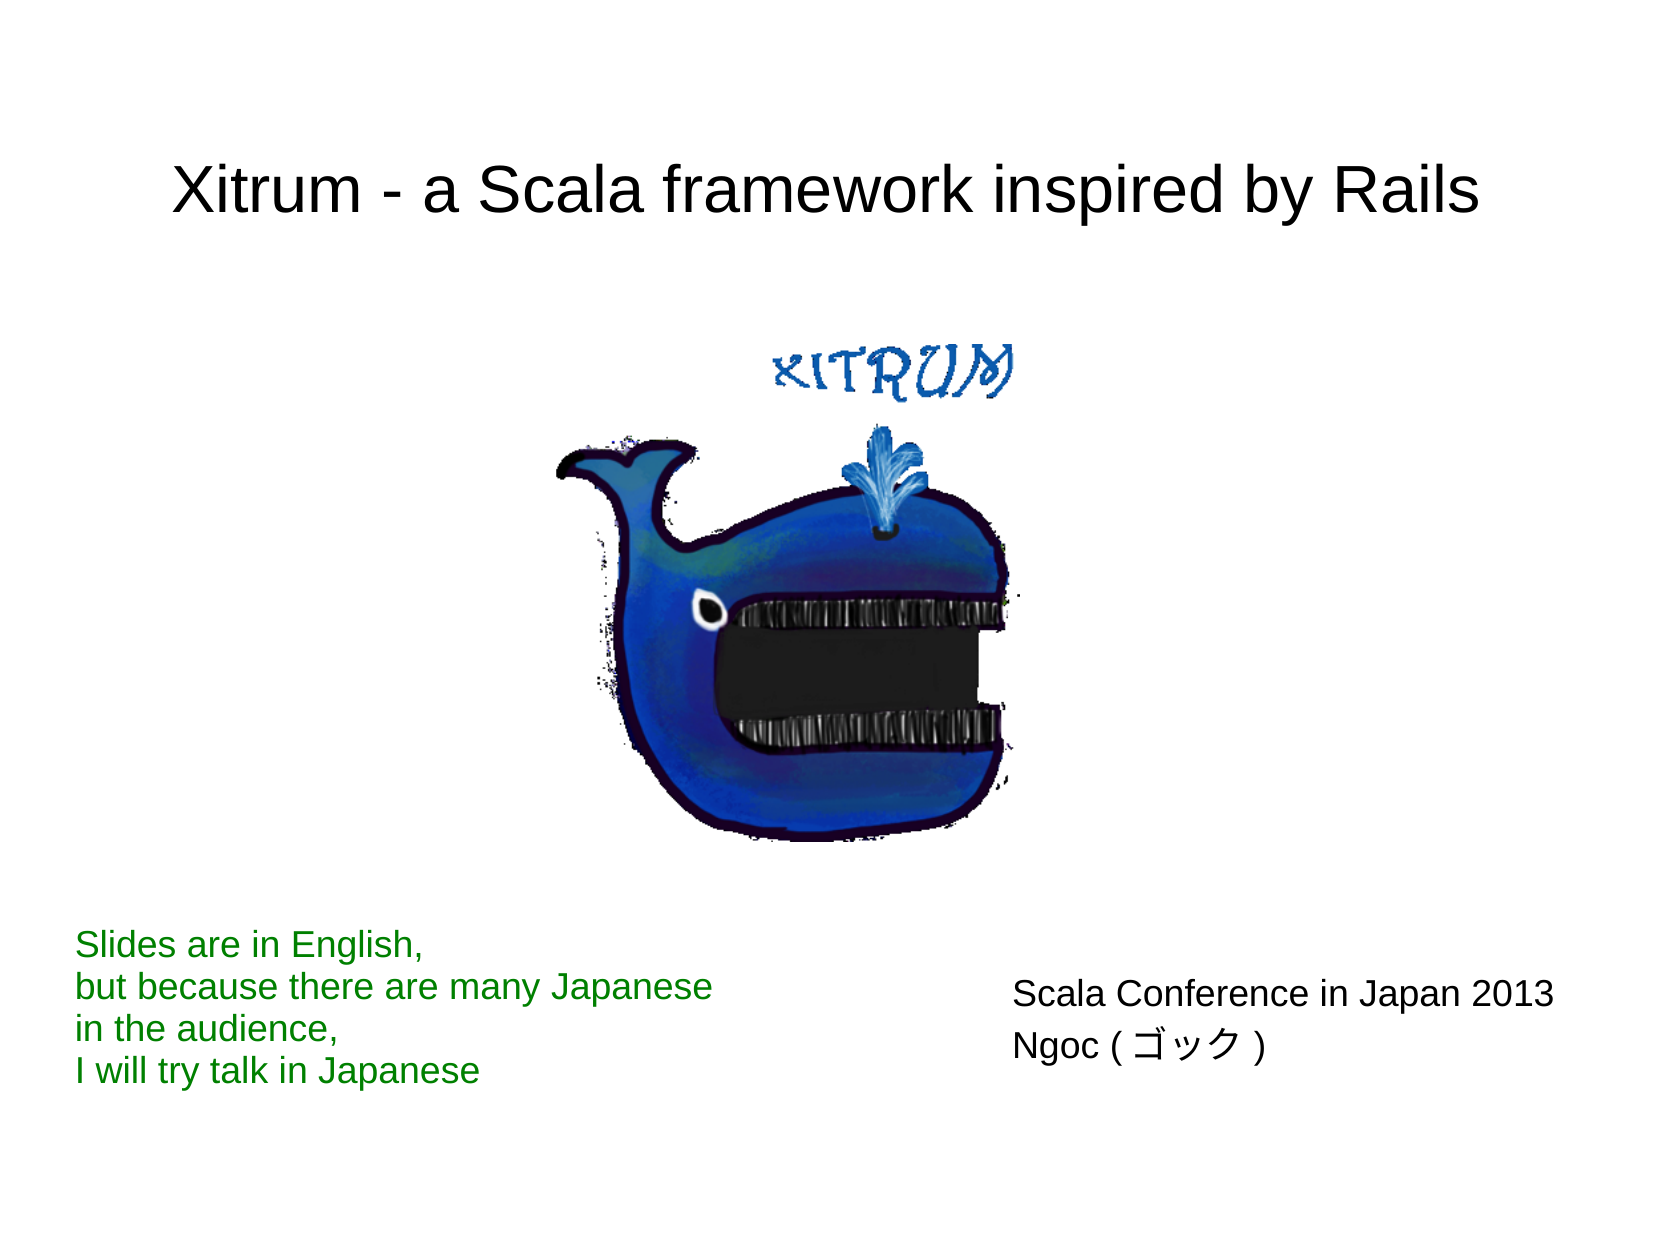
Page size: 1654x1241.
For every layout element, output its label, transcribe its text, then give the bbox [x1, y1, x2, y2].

text_box Scala Conference in Japan 2013 Ngoc (ゴック) [997, 965, 1572, 1073]
text_box Slides are in English, but because there are many Japanese in the audience, I will try talk in Japanese [60, 916, 766, 1100]
subtitle Xitrum - a Scala framework inspired by Rails [82, 49, 1571, 331]
picture [555, 344, 1020, 842]
